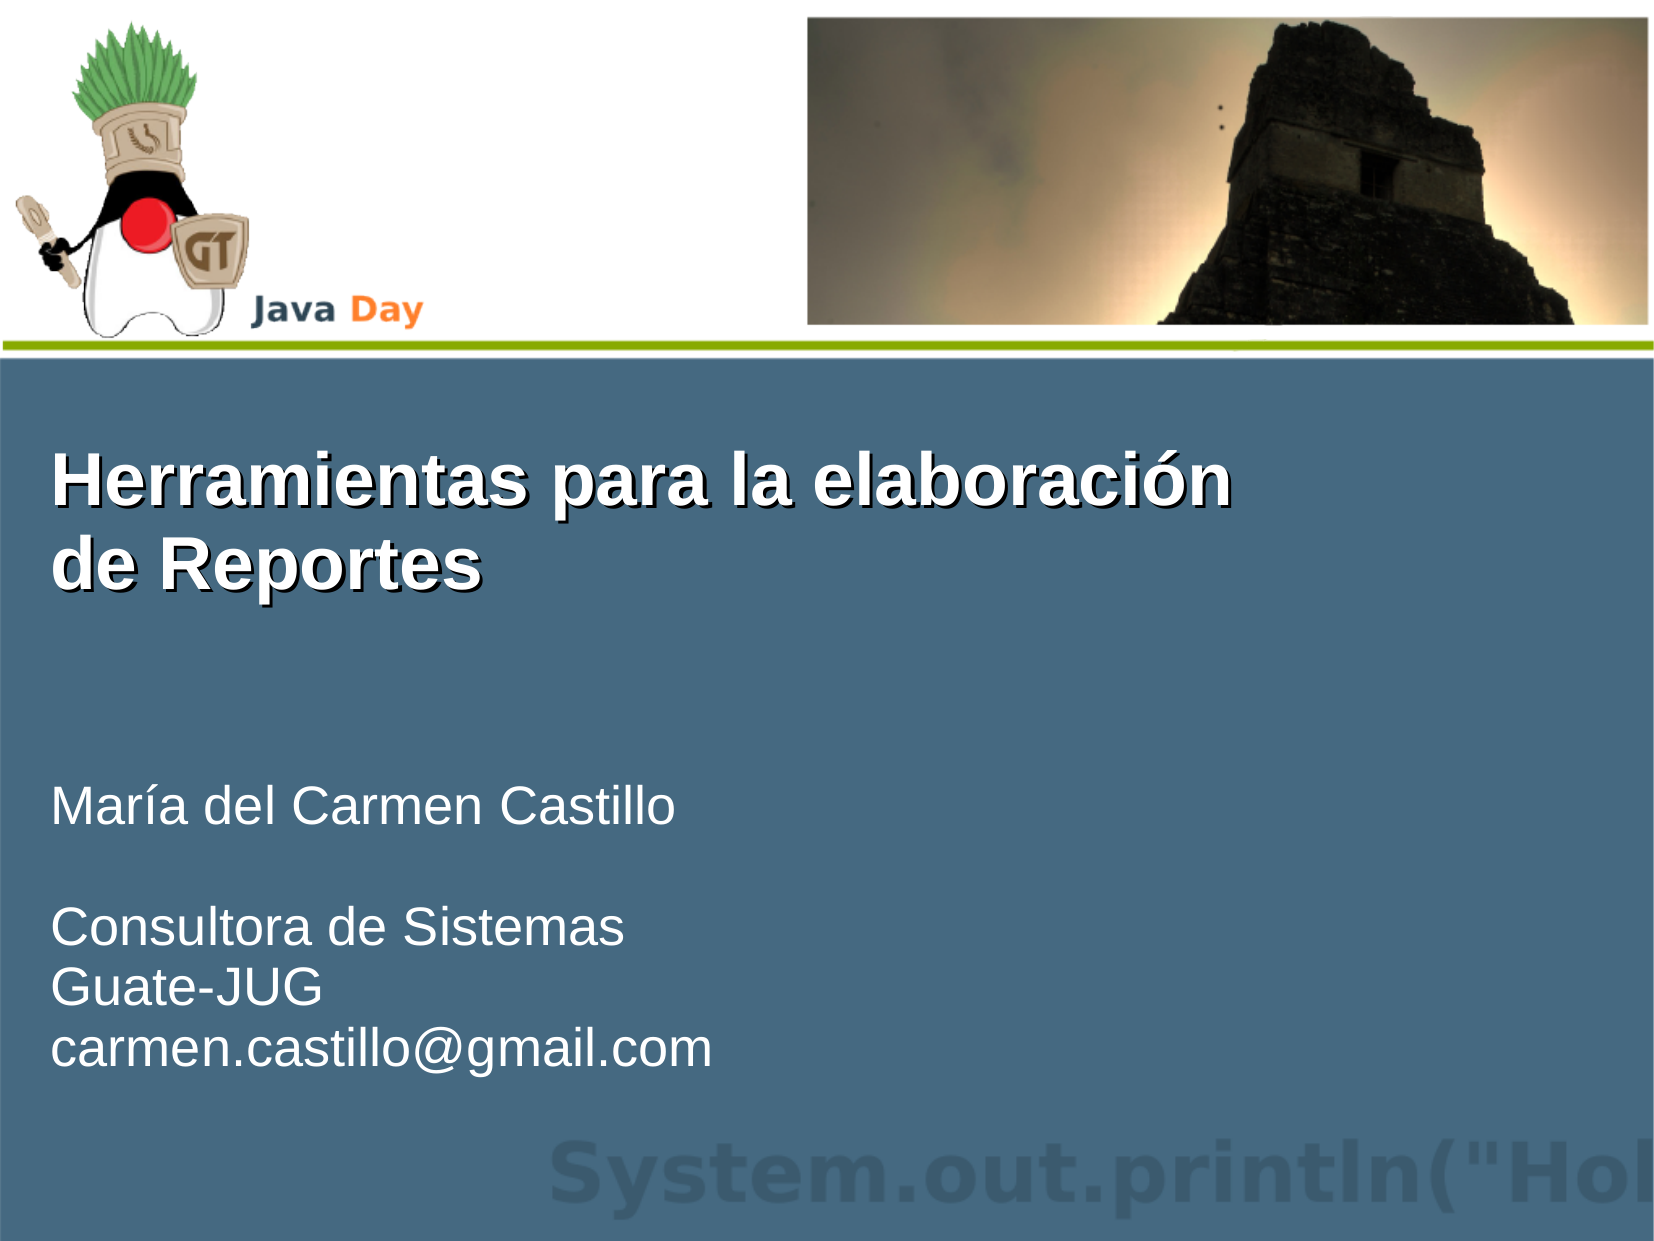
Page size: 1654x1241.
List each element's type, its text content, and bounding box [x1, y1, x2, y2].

picture [0, 0, 1654, 1241]
text_box Herramientas para la elaboración de Reportes [35, 430, 1252, 715]
text_box María del Carmen Castillo Consultora de Sistemas Guate-JUG carmen.castillo@gmail.com [35, 767, 1252, 1086]
